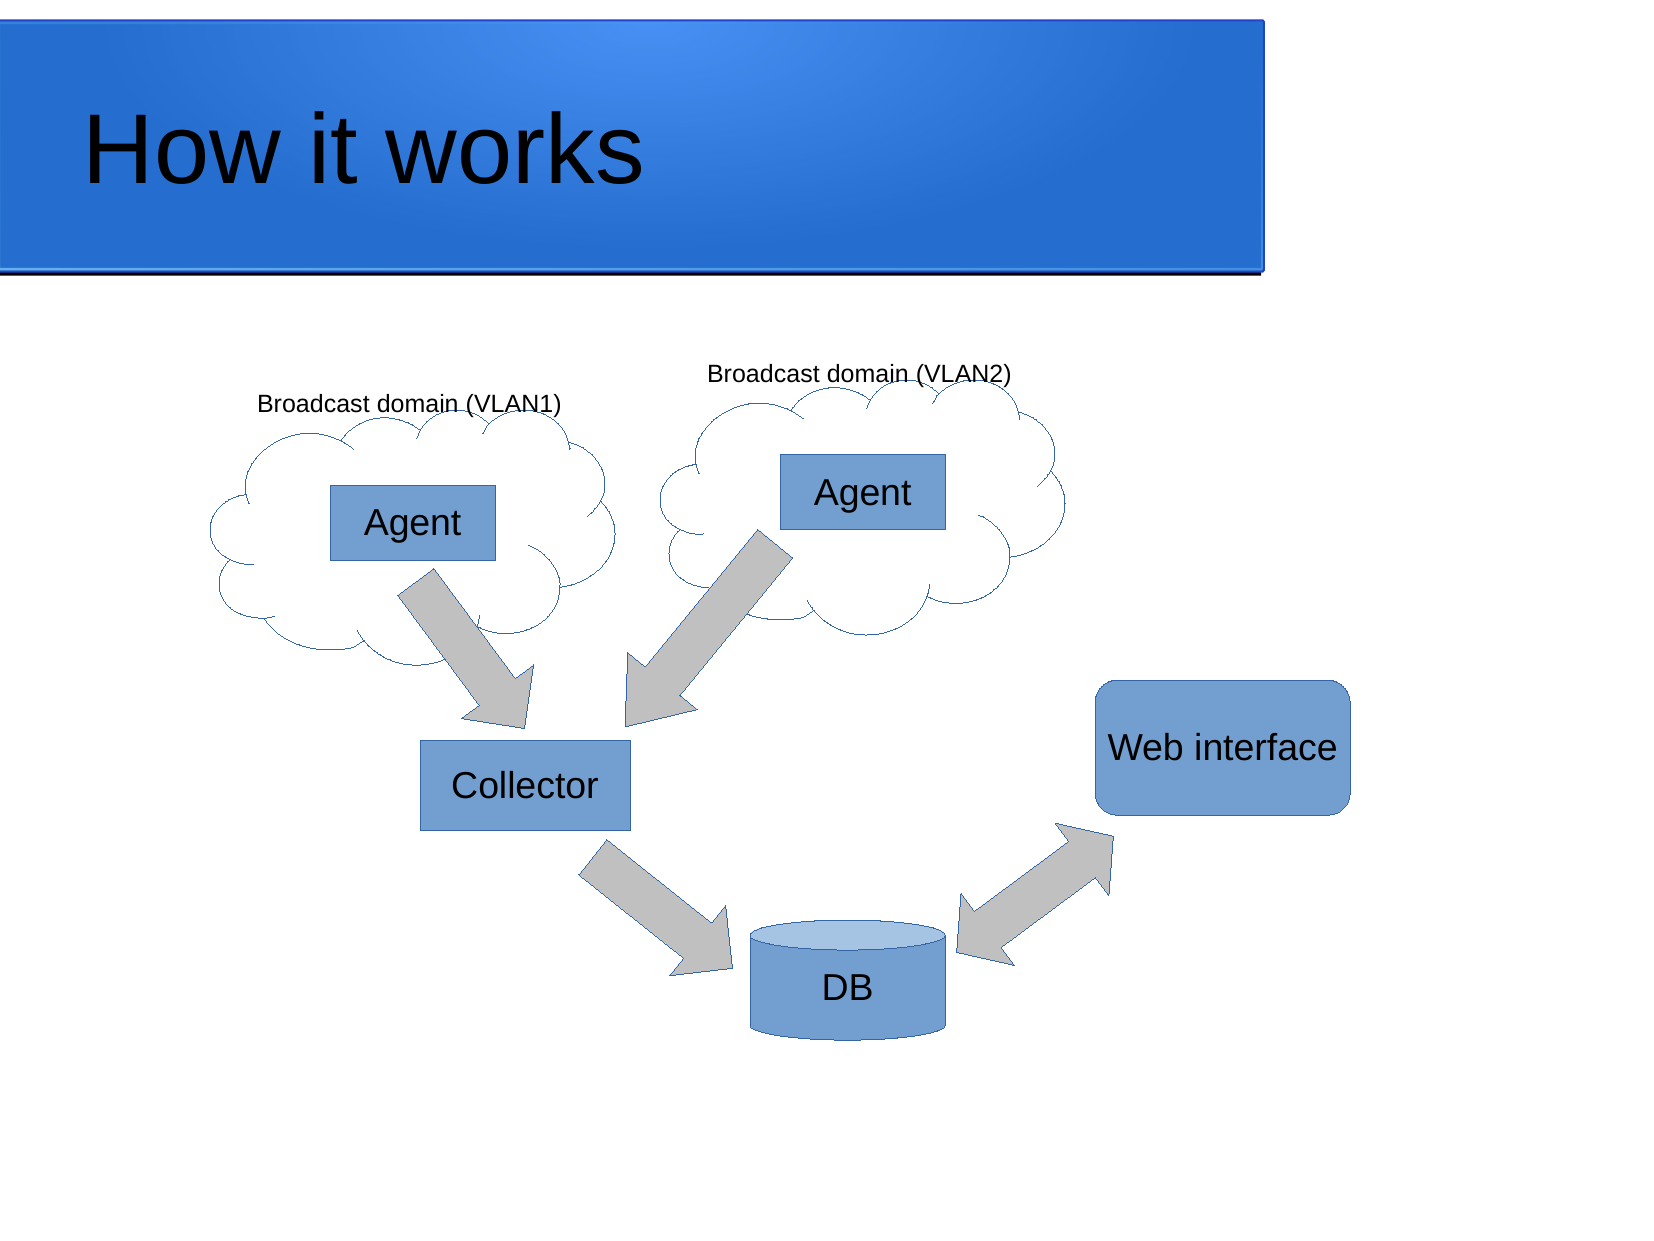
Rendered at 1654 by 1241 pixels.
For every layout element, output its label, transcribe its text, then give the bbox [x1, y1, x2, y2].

text_box Agent [780, 454, 946, 530]
text_box [397, 568, 534, 729]
text_box DB [750, 936, 946, 1041]
text_box Agent [330, 485, 496, 561]
text_box [578, 839, 733, 976]
text_box [956, 823, 1114, 966]
text_box Broadcast domain (VLAN1) [242, 382, 578, 426]
text_box Collector [420, 740, 631, 831]
text_box Broadcast domain (VLAN2) [692, 351, 1028, 395]
text_box [625, 529, 793, 727]
title How it works [82, 47, 1235, 252]
text_box Web interface [1095, 680, 1351, 816]
